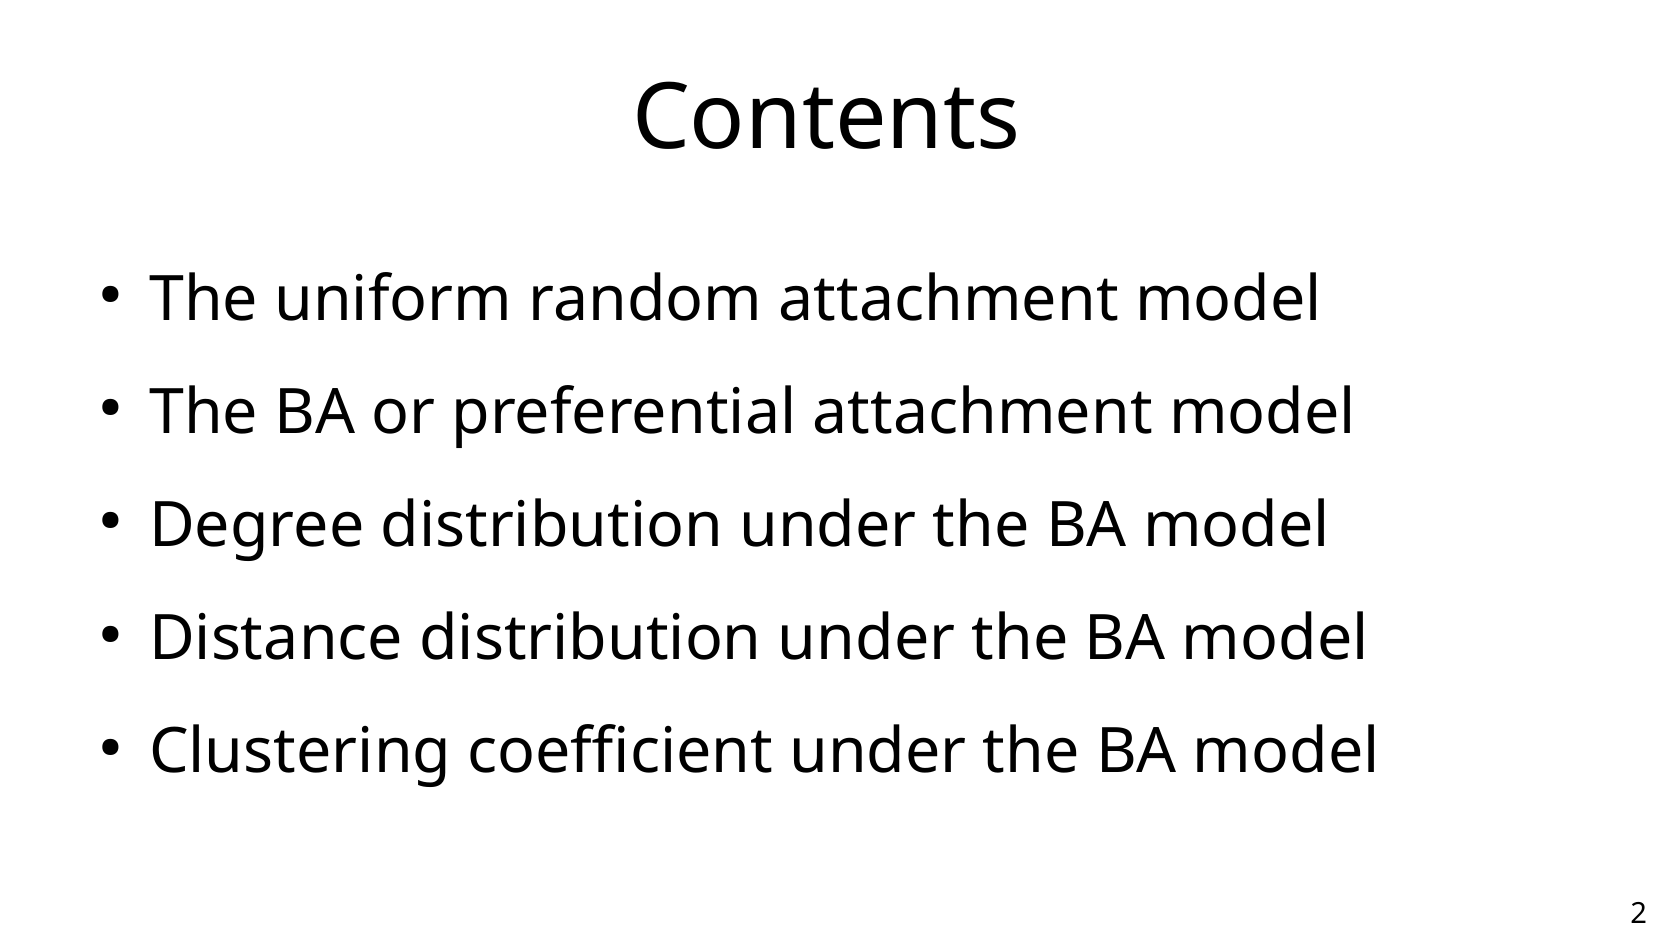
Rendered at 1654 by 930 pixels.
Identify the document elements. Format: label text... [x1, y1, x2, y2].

title Contents [82, 1, 1571, 225]
list The uniform random attachment model The BA or preferential attachment model Degree distribution under the BA model Distance distribution under the BA model Clustering coefficient under the BA model [82, 252, 1571, 793]
